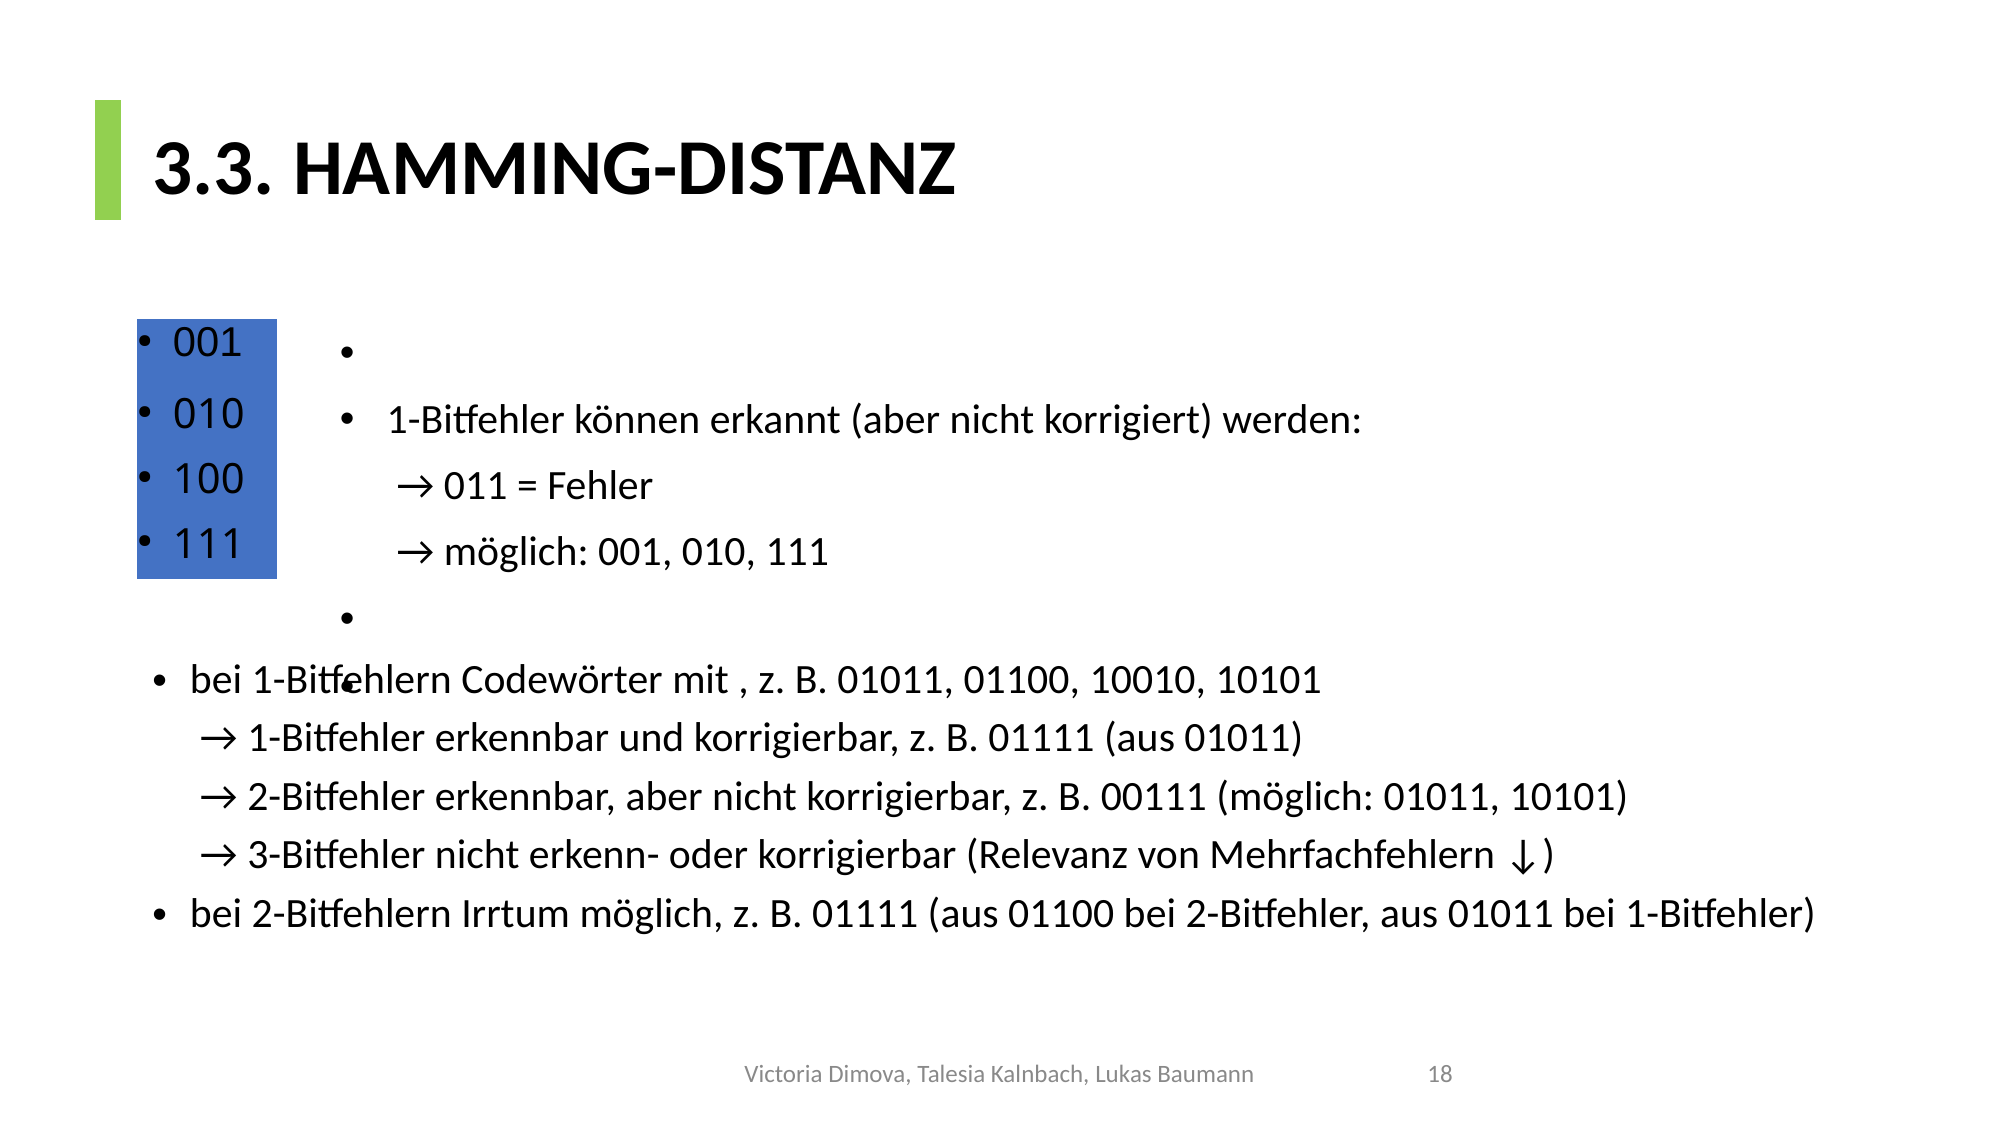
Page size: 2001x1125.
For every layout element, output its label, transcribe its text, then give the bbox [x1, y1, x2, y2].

table_header 001 [137, 319, 277, 384]
title 3.3. HAMMING-DISTANZ [137, 59, 1863, 278]
text_box bei 1-Bitfehlern Codewörter mit , z. B. 01011, 01100, 10010, 10101 → 1-Bitfehler erkennbar und korrigierbar, z. B. 01111 (aus 01011) → 2-Bitfehler erkennbar, aber nicht korrigierbar, z. B. 00111 (möglich: 01011, 10101) → 3-Bitfehler nicht erkenn- oder korrigierbar (Relevanz von Mehrfachfehlern ↓) bei 2-Bitfehlern Irrtum möglich, z. B. 01111 (aus 01100 bei 2-Bitfehler, aus 01011 bei 1-Bitfehler) [137, 655, 1863, 1001]
table_cell 010 [137, 384, 277, 449]
table_cell 111 [137, 514, 277, 579]
text_box Victoria Dimova, Talesia Kalnbach, Lukas Baumann [662, 1042, 1338, 1103]
text_box [96, 101, 120, 219]
list 1-Bitfehler können erkannt (aber nicht korrigiert) werden: → 011 = Fehler → möglich: 001, 010, 111 [324, 319, 2000, 598]
text_box 18 [1412, 1042, 1863, 1103]
table_cell 100 [137, 449, 277, 514]
